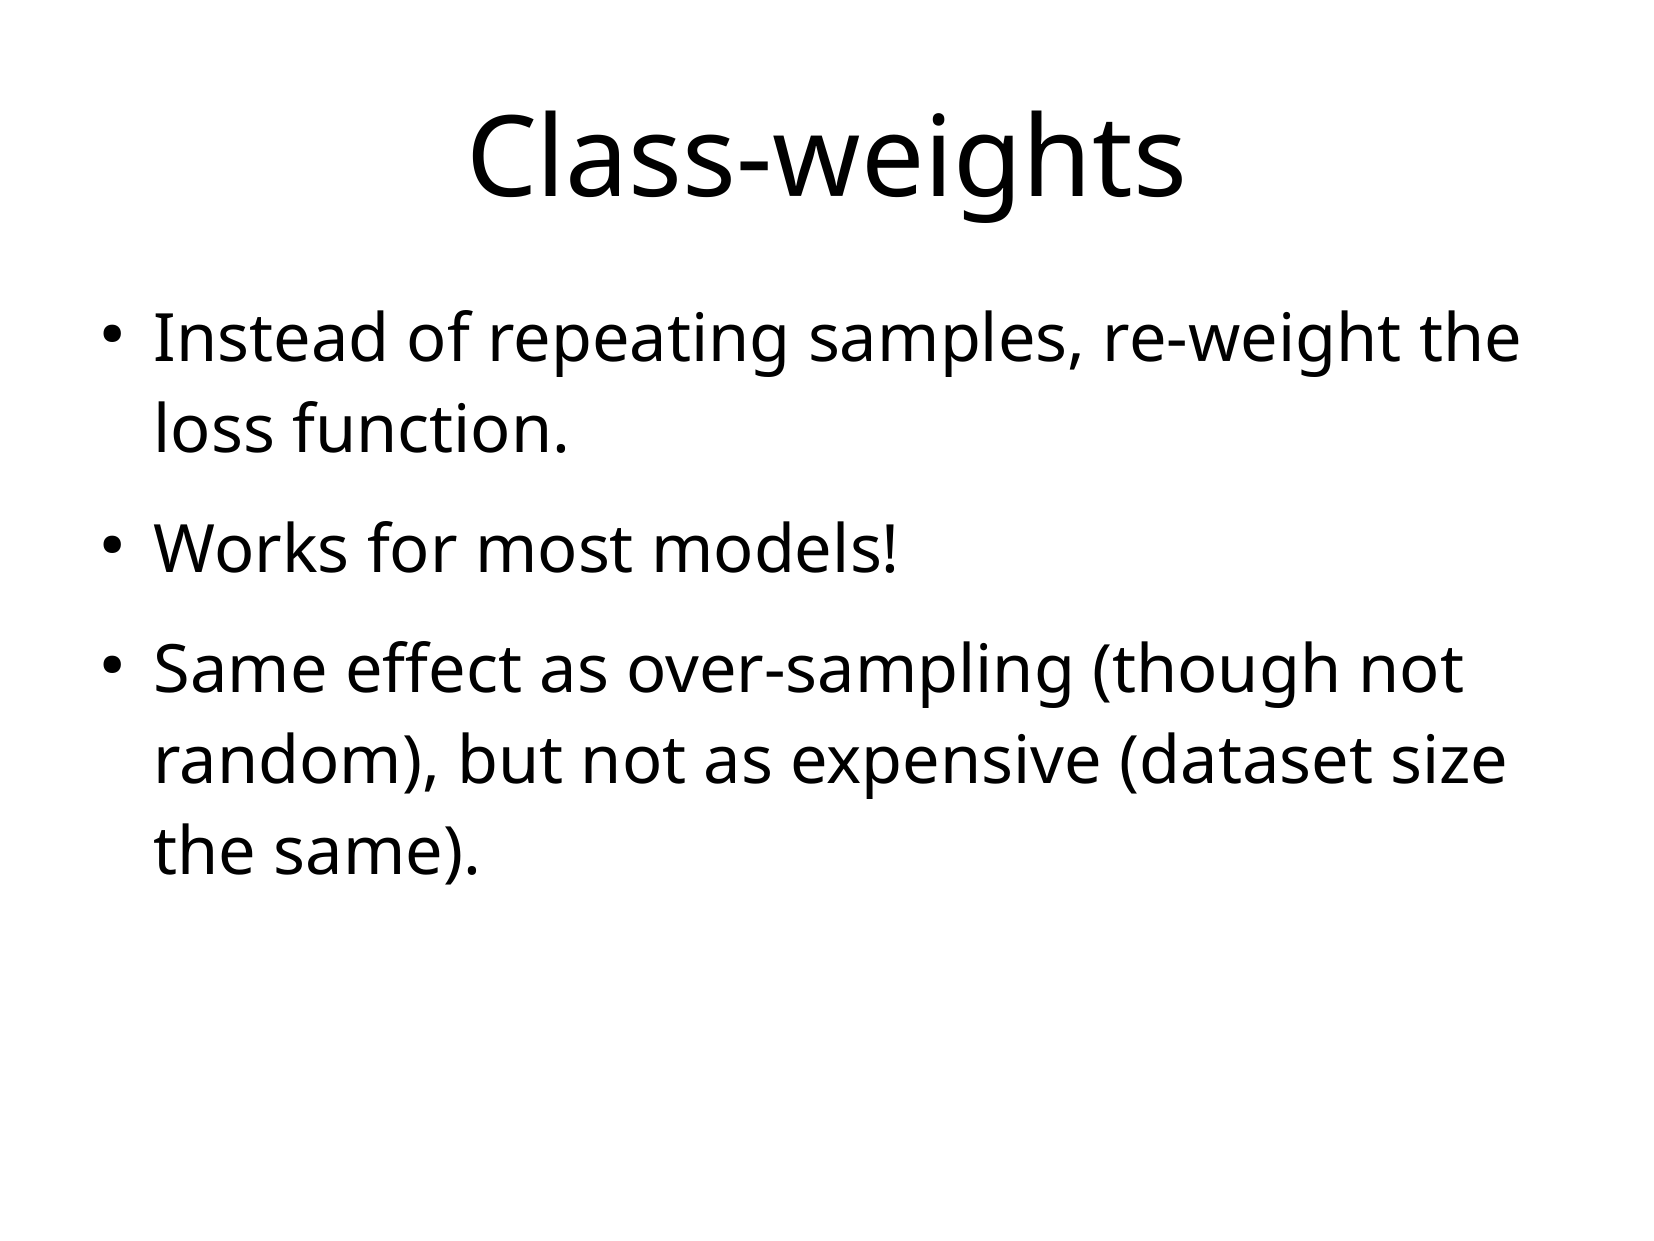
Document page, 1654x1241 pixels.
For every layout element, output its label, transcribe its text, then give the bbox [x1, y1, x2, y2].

list Instead of repeating samples, re-weight the loss function. Works for most models! Same effect as over-sampling (though not random), but not as expensive (dataset size the same). [82, 290, 1571, 1010]
title Class-weights [82, 49, 1571, 257]
